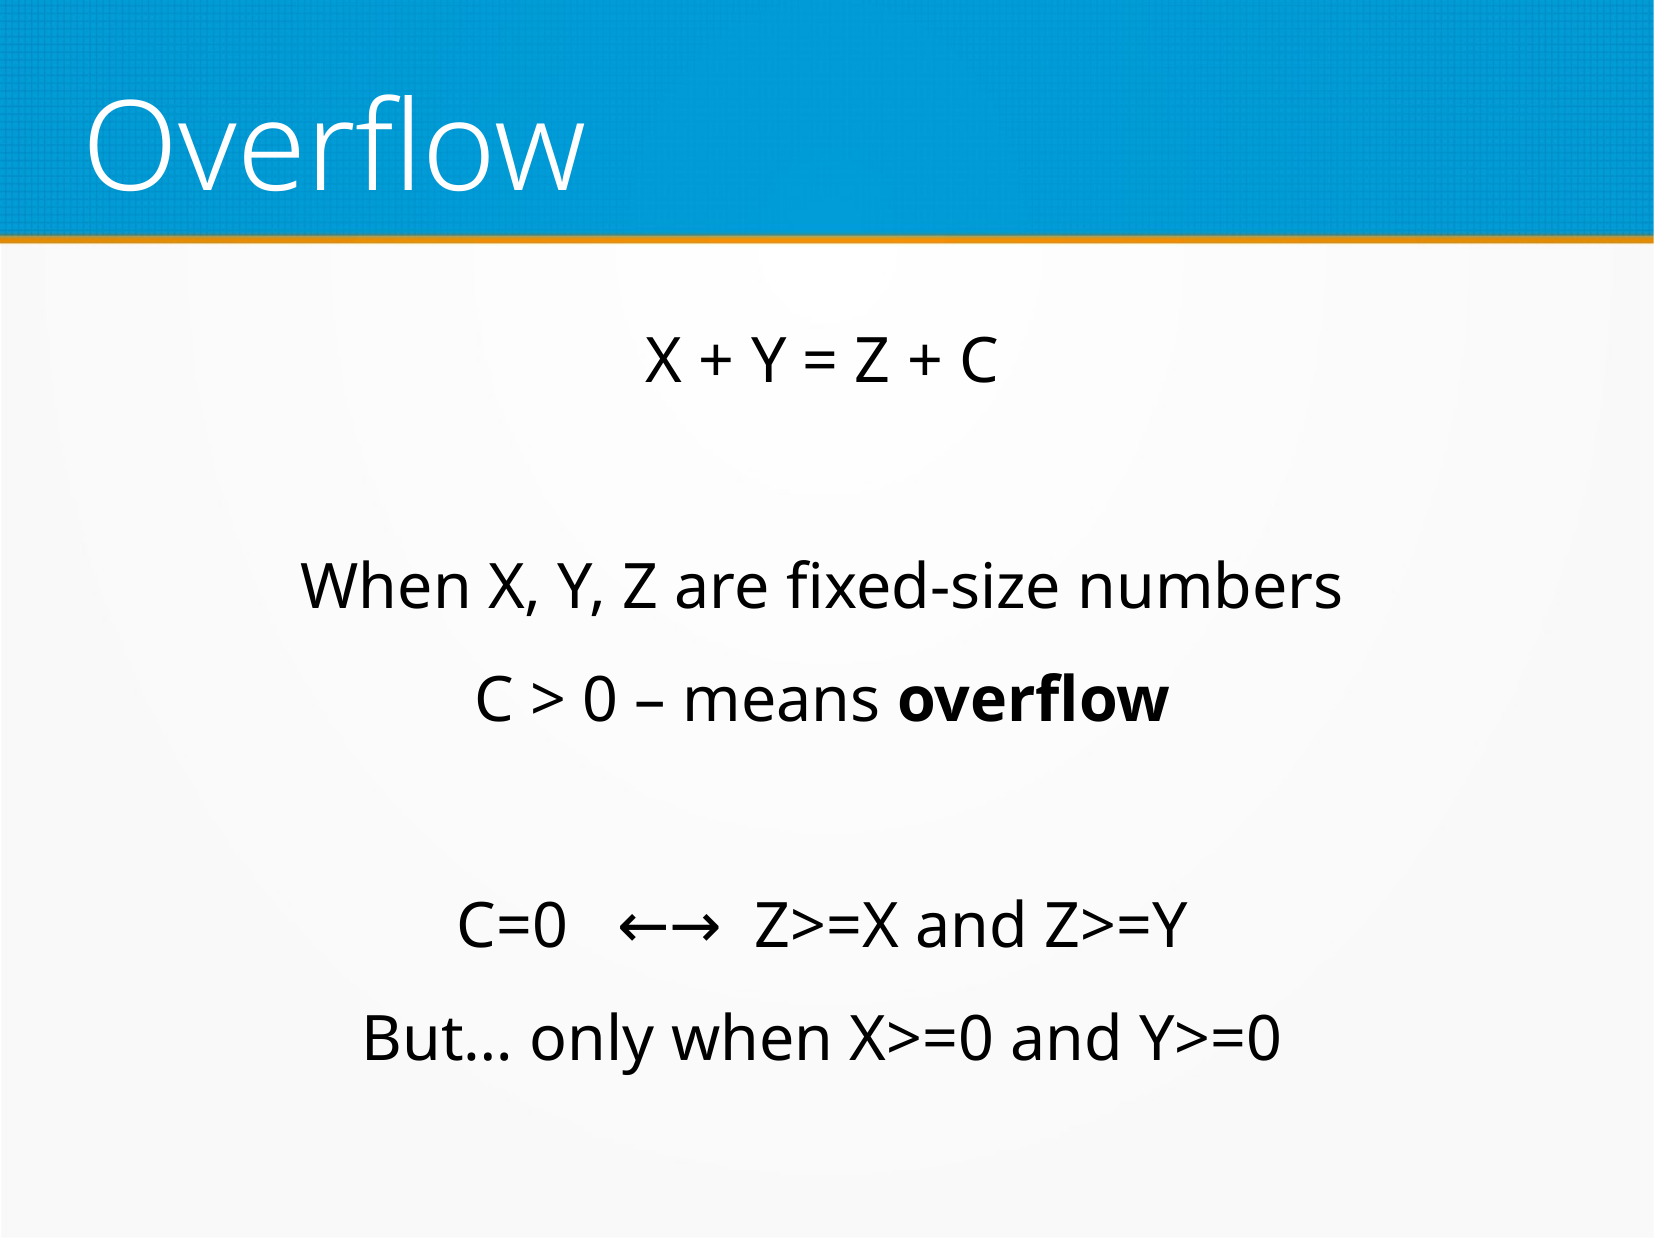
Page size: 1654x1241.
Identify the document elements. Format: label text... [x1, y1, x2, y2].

picture [0, 233, 1654, 1241]
list X + Y = Z + C When X, Y, Z are fixed-size numbers C > 0 – means overflow C=0 ←→ Z>=X and Z>=Y But… only when X>=0 and Y>=0 [82, 315, 1563, 1081]
title Overflow [82, 19, 1571, 227]
